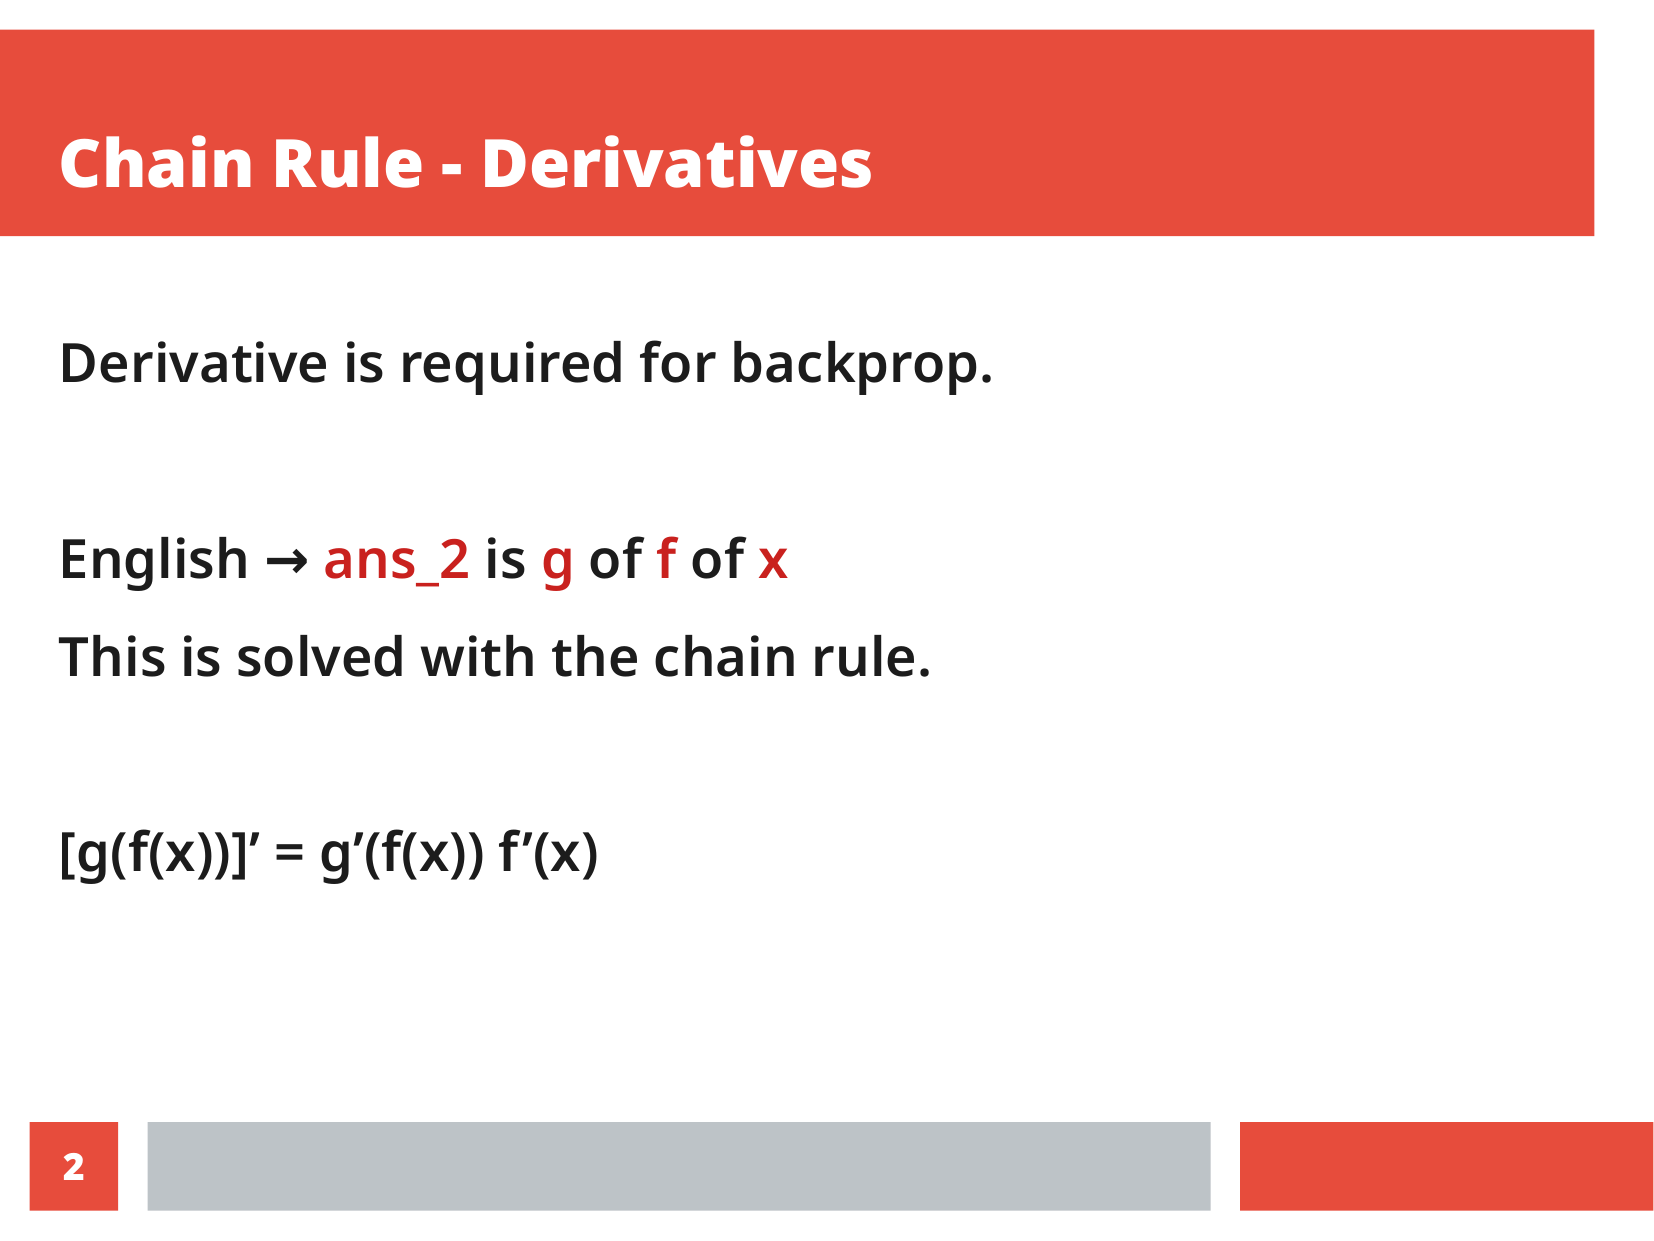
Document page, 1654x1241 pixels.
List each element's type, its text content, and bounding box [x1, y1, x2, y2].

title Chain Rule - Derivatives [59, 59, 1595, 207]
list Derivative is required for backprop. English → ans_2 is g of f of x This is solved with the chain rule. [g(f(x))]’ = g’(f(x)) f’(x) [59, 324, 1565, 1093]
